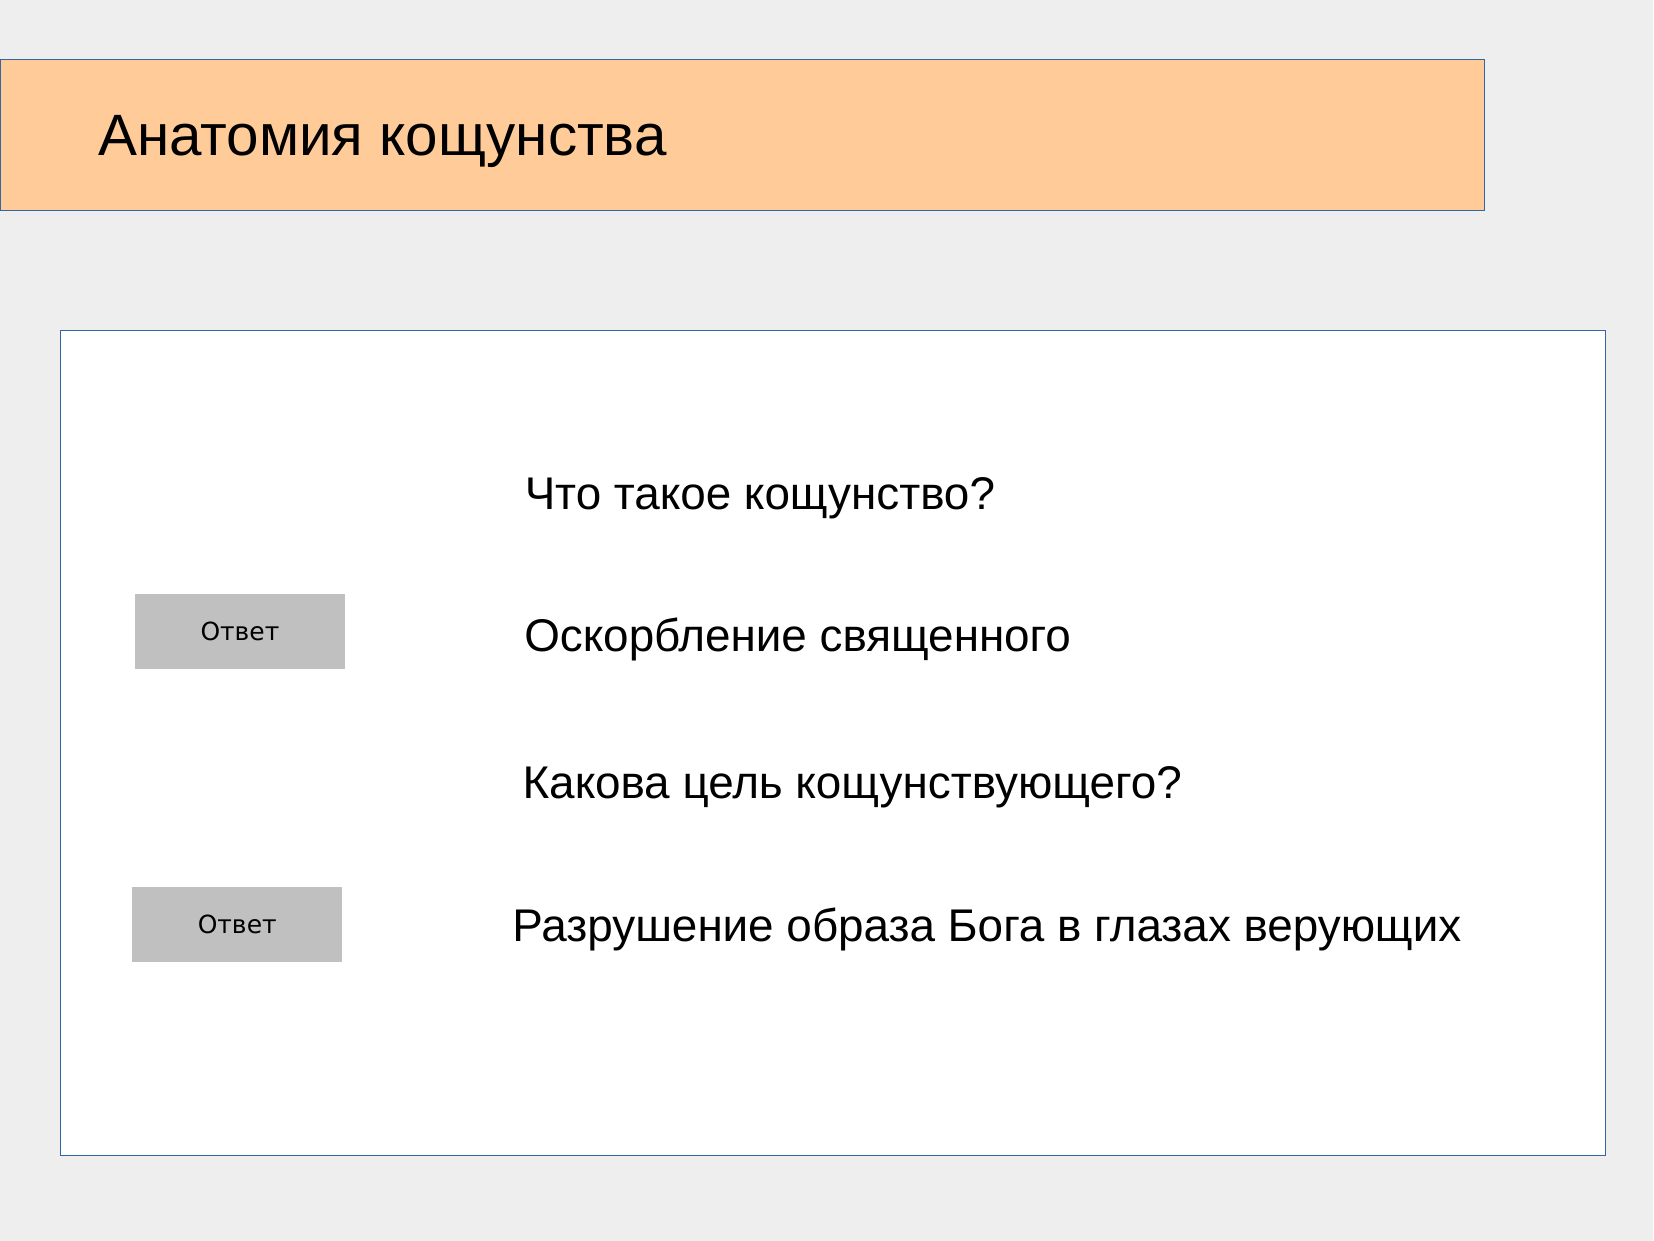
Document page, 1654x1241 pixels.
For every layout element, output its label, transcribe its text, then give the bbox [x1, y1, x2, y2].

text_box Оскорбление священного [509, 602, 1186, 664]
text_box Разрушение образа Бога в глазах верующих [497, 892, 1549, 999]
text_box [60, 330, 1606, 1156]
text_box Что такое кощунство? [210, 463, 1456, 524]
text_box Какова цель кощунствующего? [195, 752, 1441, 813]
text_box Анатомия кощунства [0, 59, 1485, 211]
